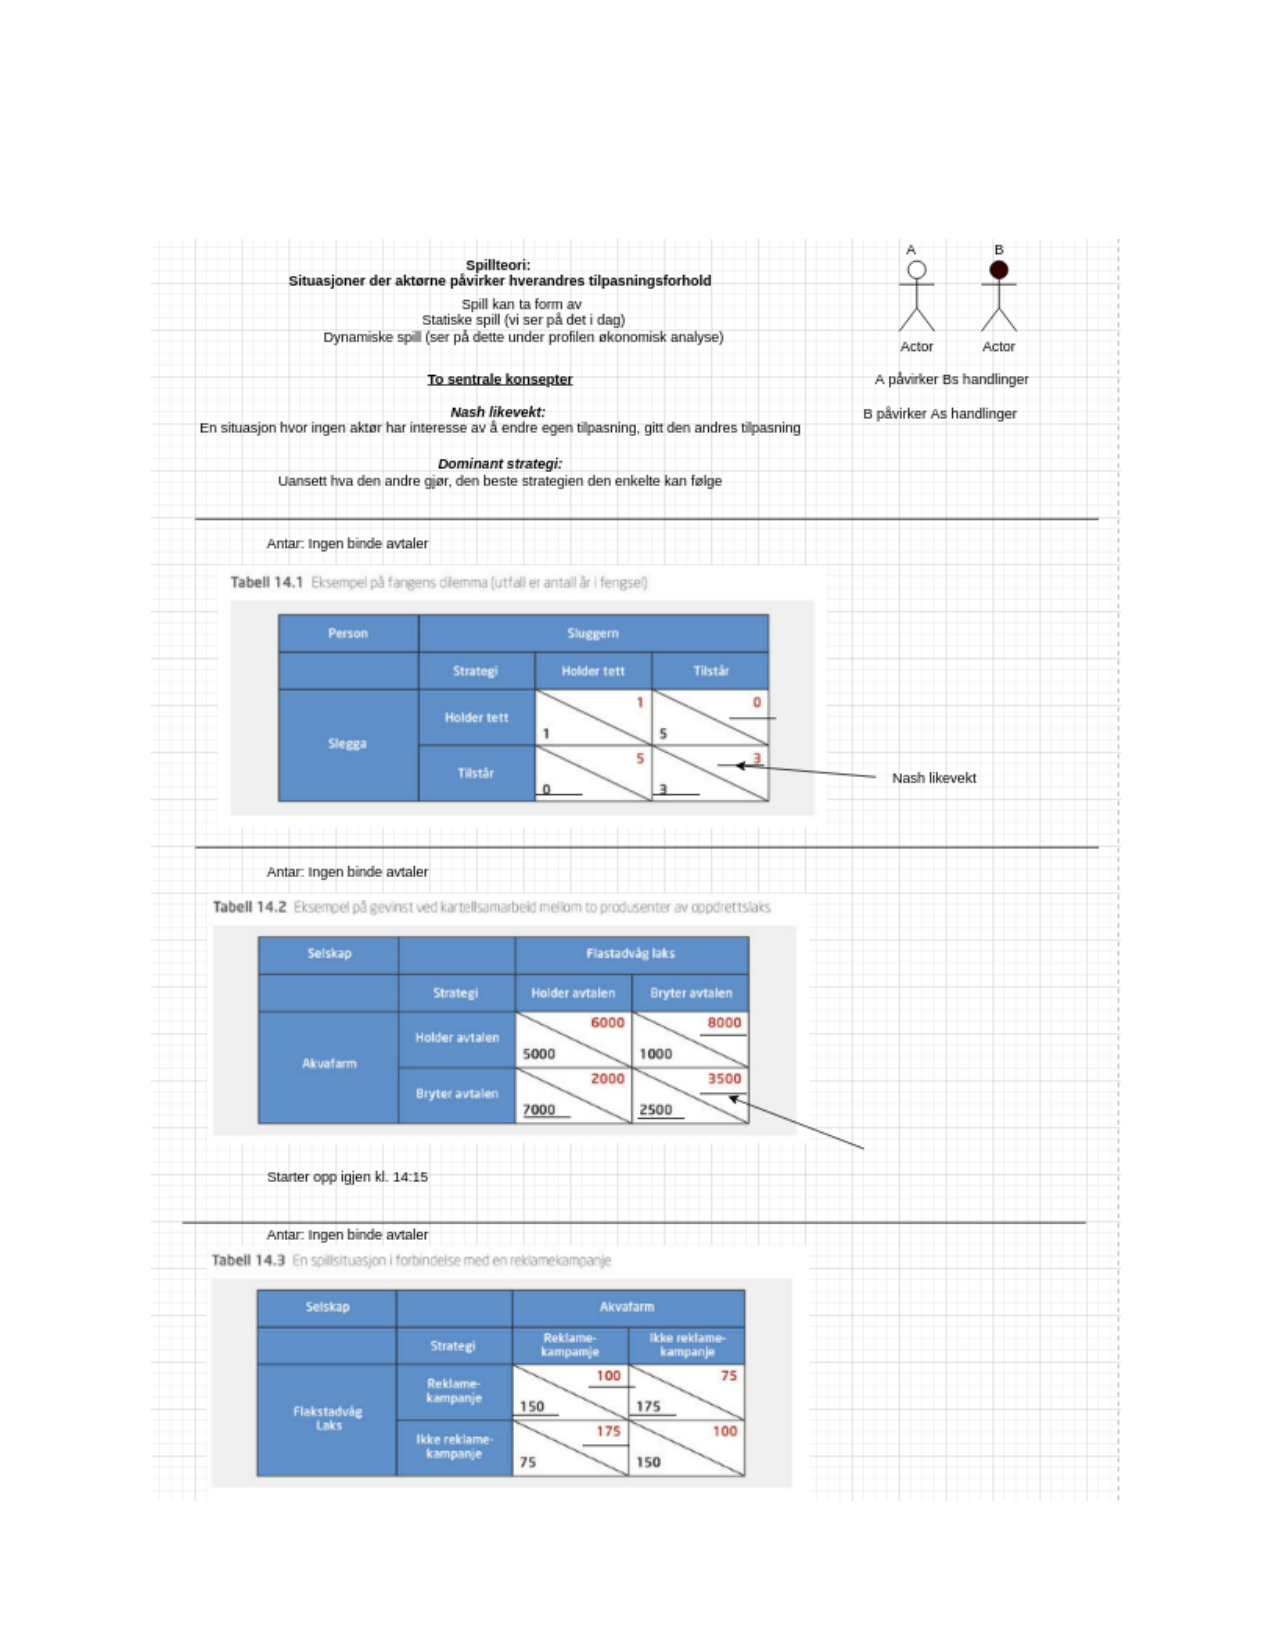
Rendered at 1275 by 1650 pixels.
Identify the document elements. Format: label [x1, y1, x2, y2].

picture [151, 239, 1121, 1501]
